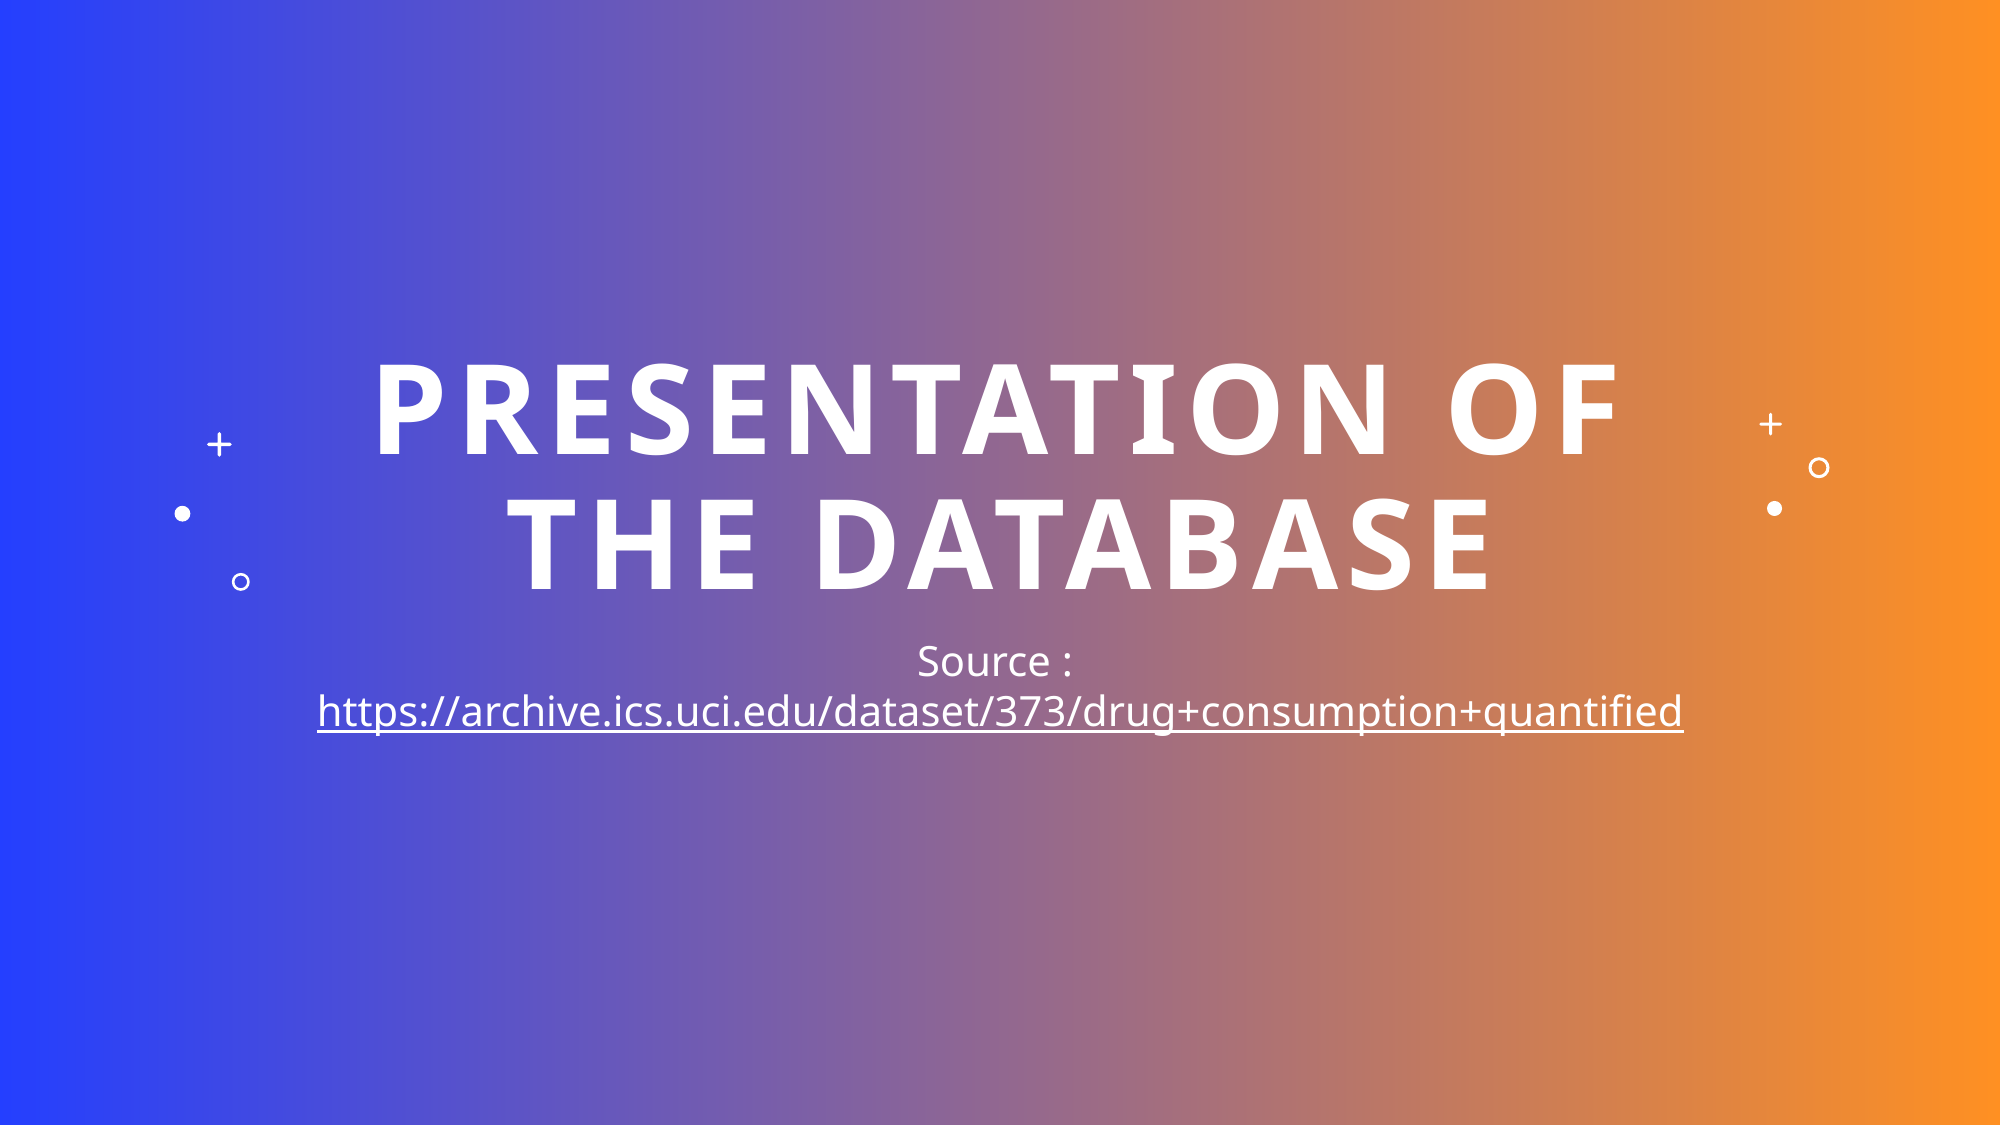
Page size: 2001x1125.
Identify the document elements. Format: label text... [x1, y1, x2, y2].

subtitle Source : https://archive.ics.uci.edu/dataset/373/drug+consumption+quantified [250, 633, 1751, 851]
title Presentation of the database [249, 239, 1750, 624]
